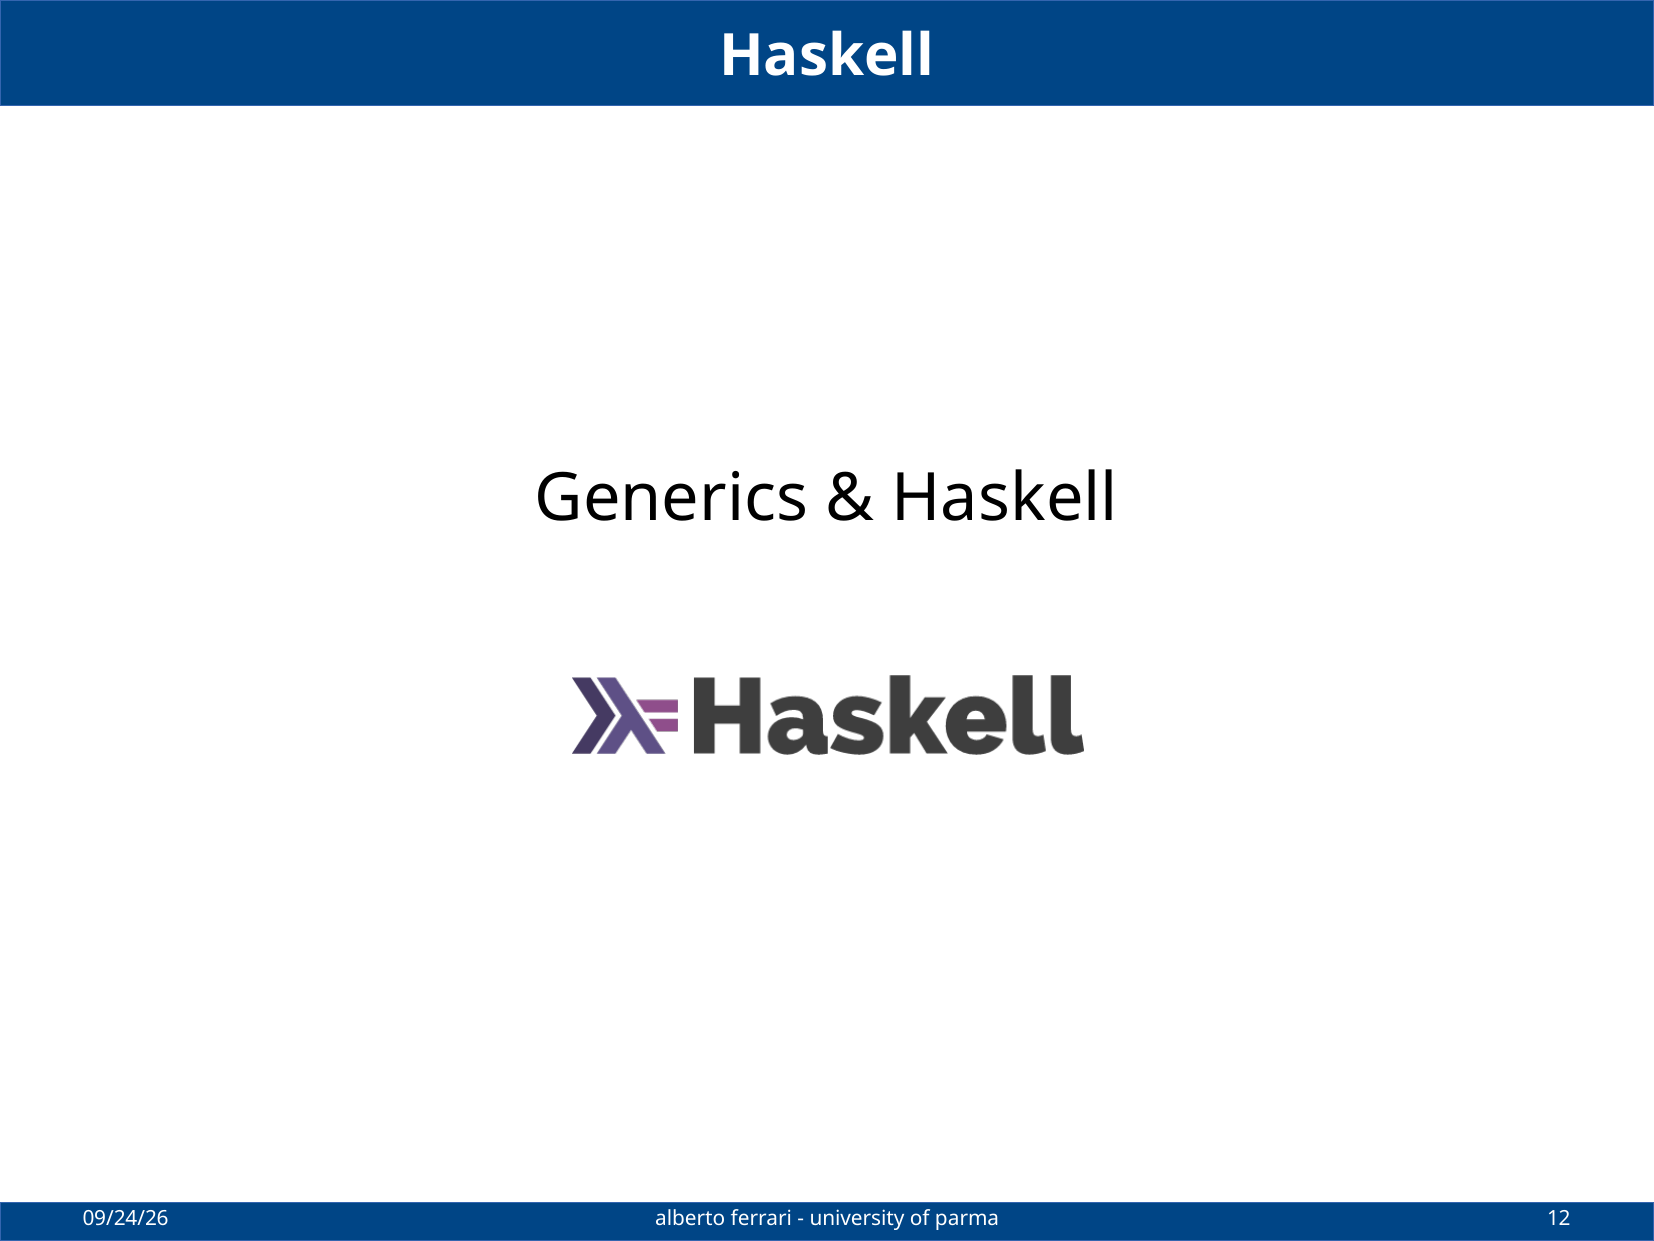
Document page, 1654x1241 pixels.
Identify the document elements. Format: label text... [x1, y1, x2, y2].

title Haskell [0, 0, 1654, 106]
picture [570, 674, 1086, 756]
text_box Generics & Haskell [82, 135, 1571, 855]
